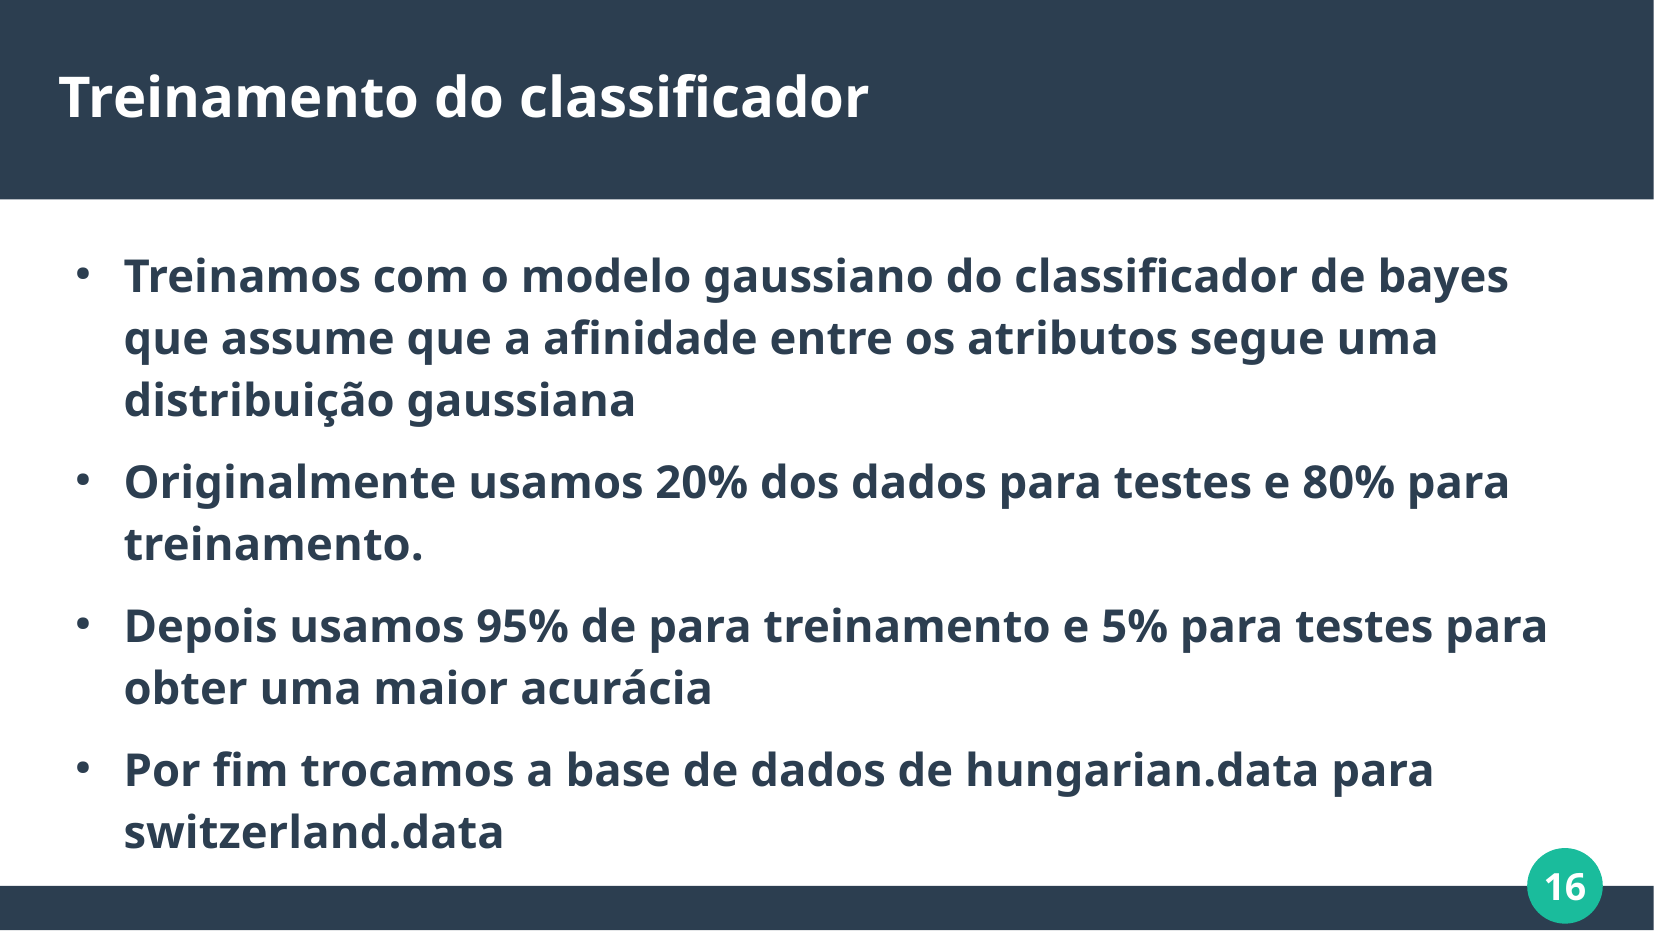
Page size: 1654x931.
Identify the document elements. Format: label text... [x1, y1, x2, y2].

list Treinamos com o modelo gaussiano do classificador de bayes que assume que a afinidade entre os atributos segue uma distribuição gaussiana Originalmente usamos 20% dos dados para testes e 80% para treinamento. Depois usamos 95% de para treinamento e 5% para testes para obter uma maior acurácia Por fim trocamos a base de dados de hungarian.data para switzerland.data [59, 243, 1595, 864]
title Treinamento do classificador [59, 37, 1595, 155]
